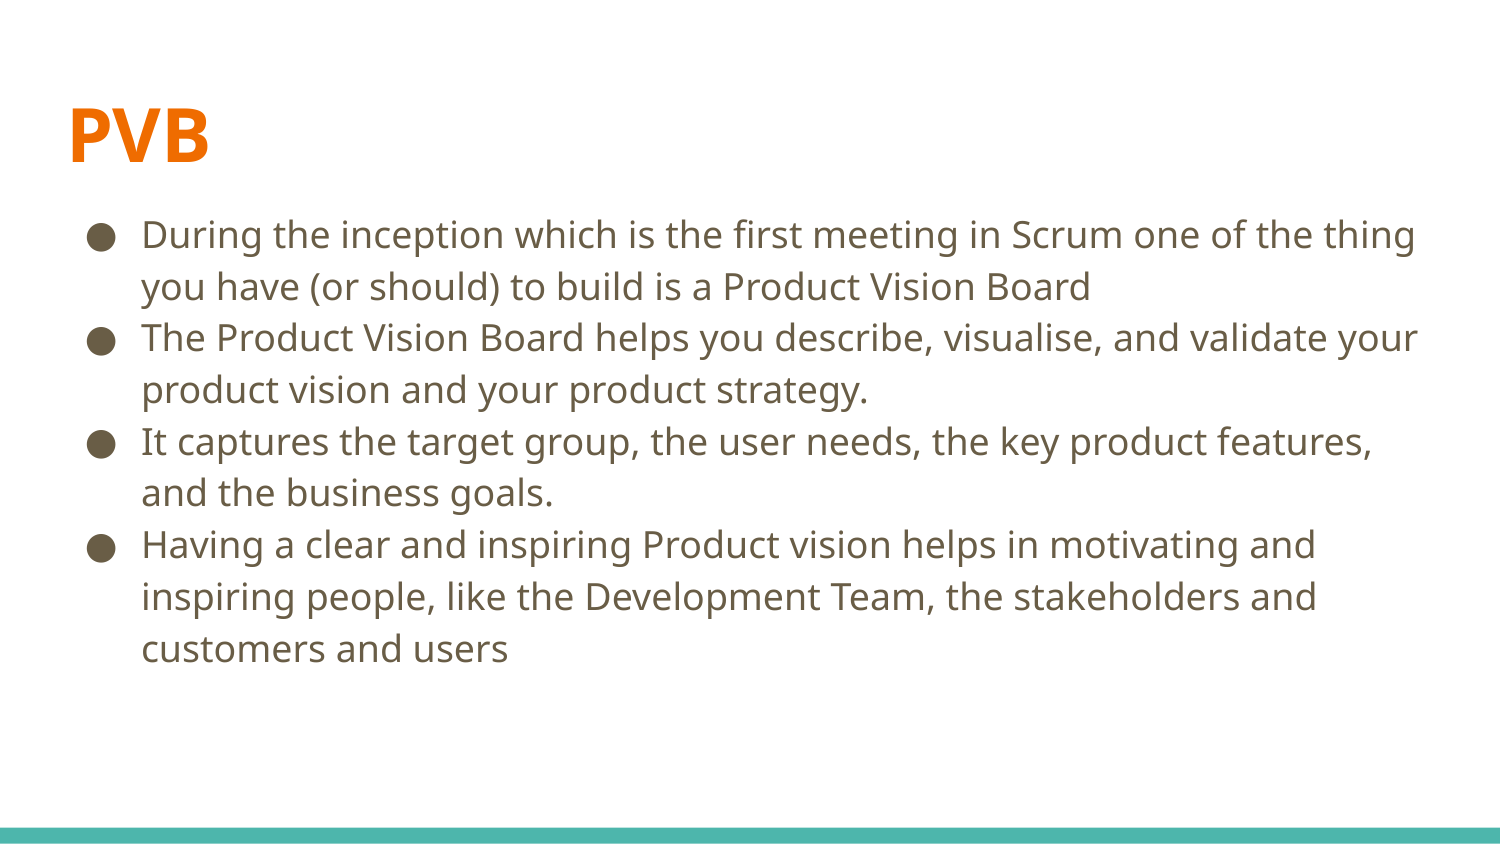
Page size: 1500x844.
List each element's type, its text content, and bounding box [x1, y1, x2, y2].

title PVB [51, 72, 1449, 189]
list During the inception which is the first meeting in Scrum one of the thing you have (or should) to build is a Product Vision Board The Product Vision Board helps you describe, visualise, and validate your product vision and your product strategy. It captures the target group, the user needs, the key product features, and the business goals. Having a clear and inspiring Product vision helps in motivating and inspiring people, like the Development Team, the stakeholders and customers and users [51, 189, 1449, 731]
